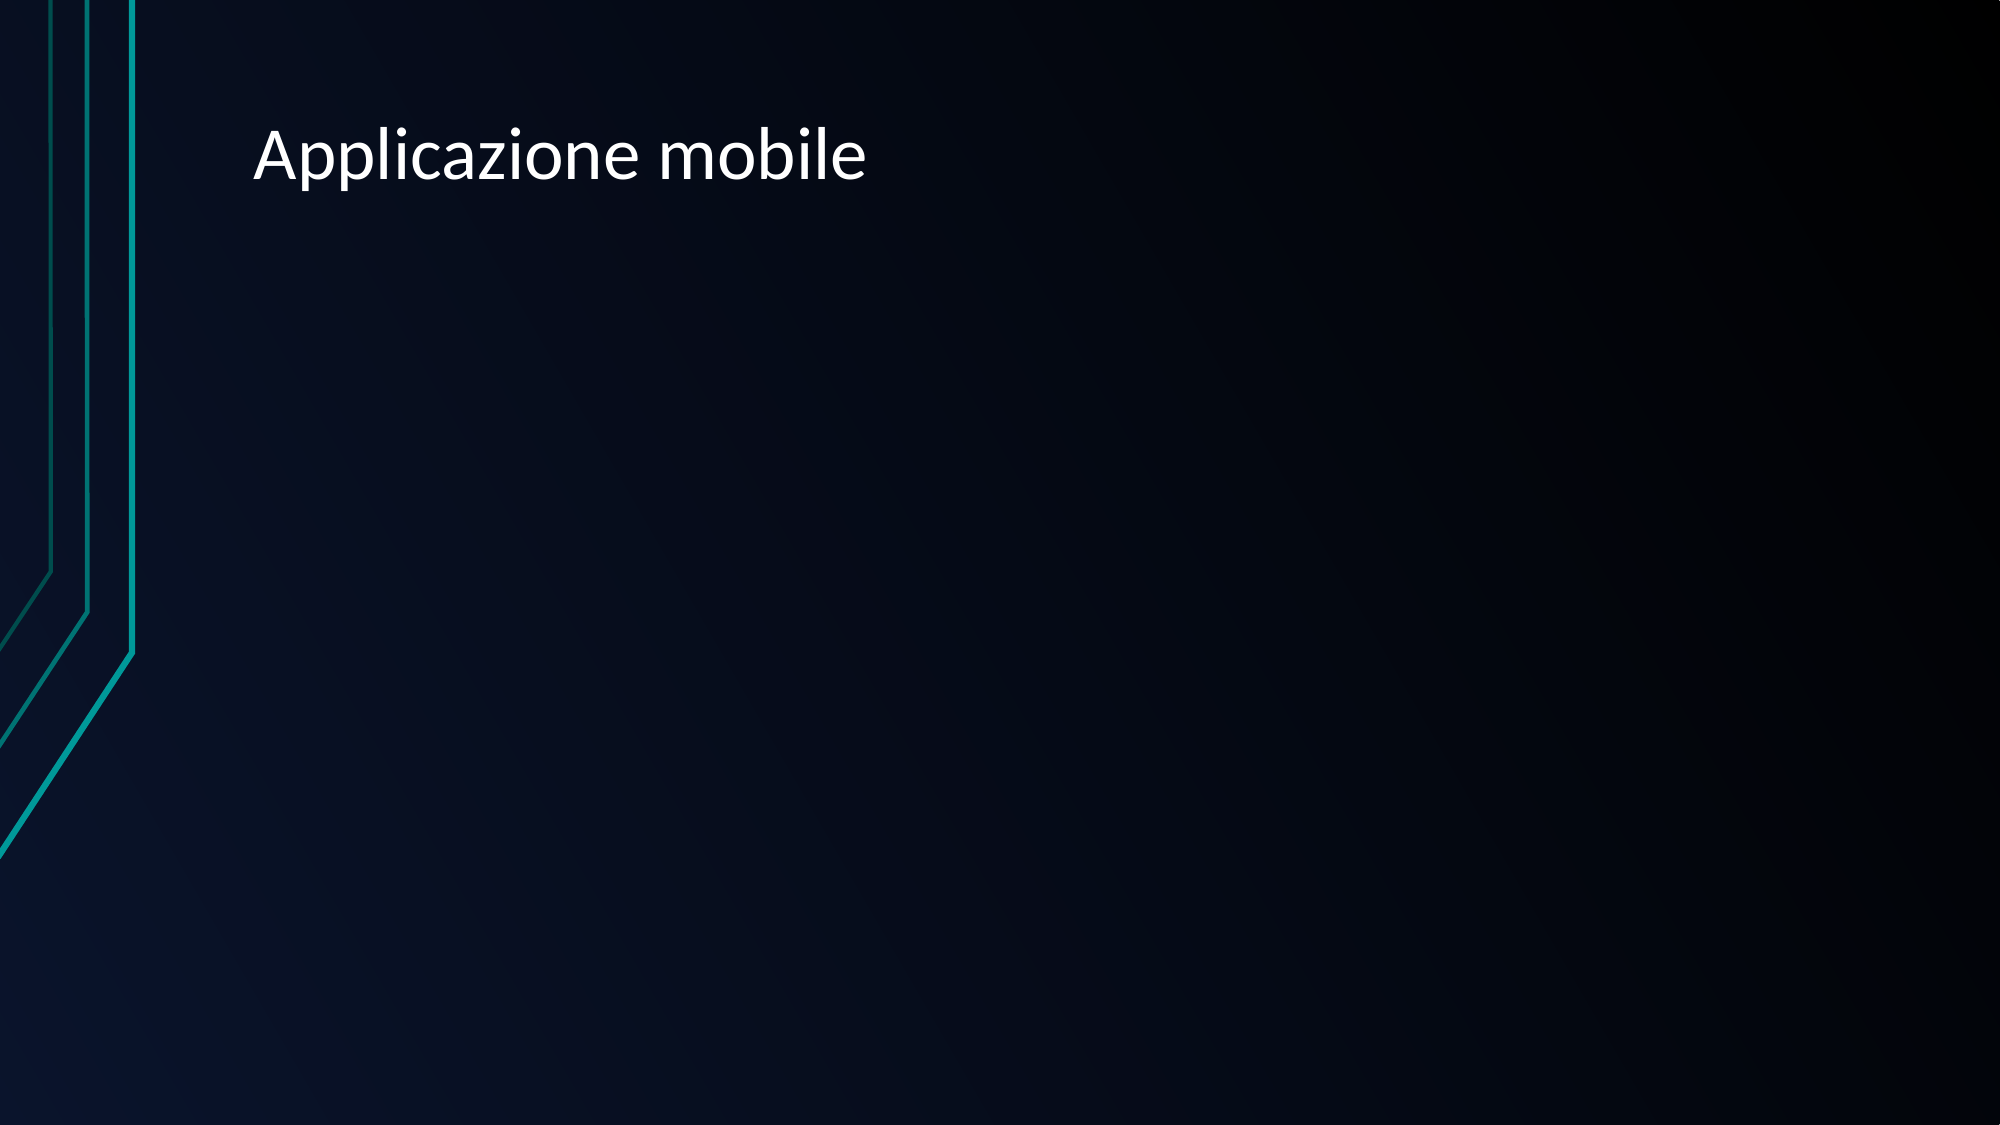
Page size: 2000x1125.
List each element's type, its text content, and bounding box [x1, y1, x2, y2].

text_box Applicazione mobile [238, 97, 1877, 295]
